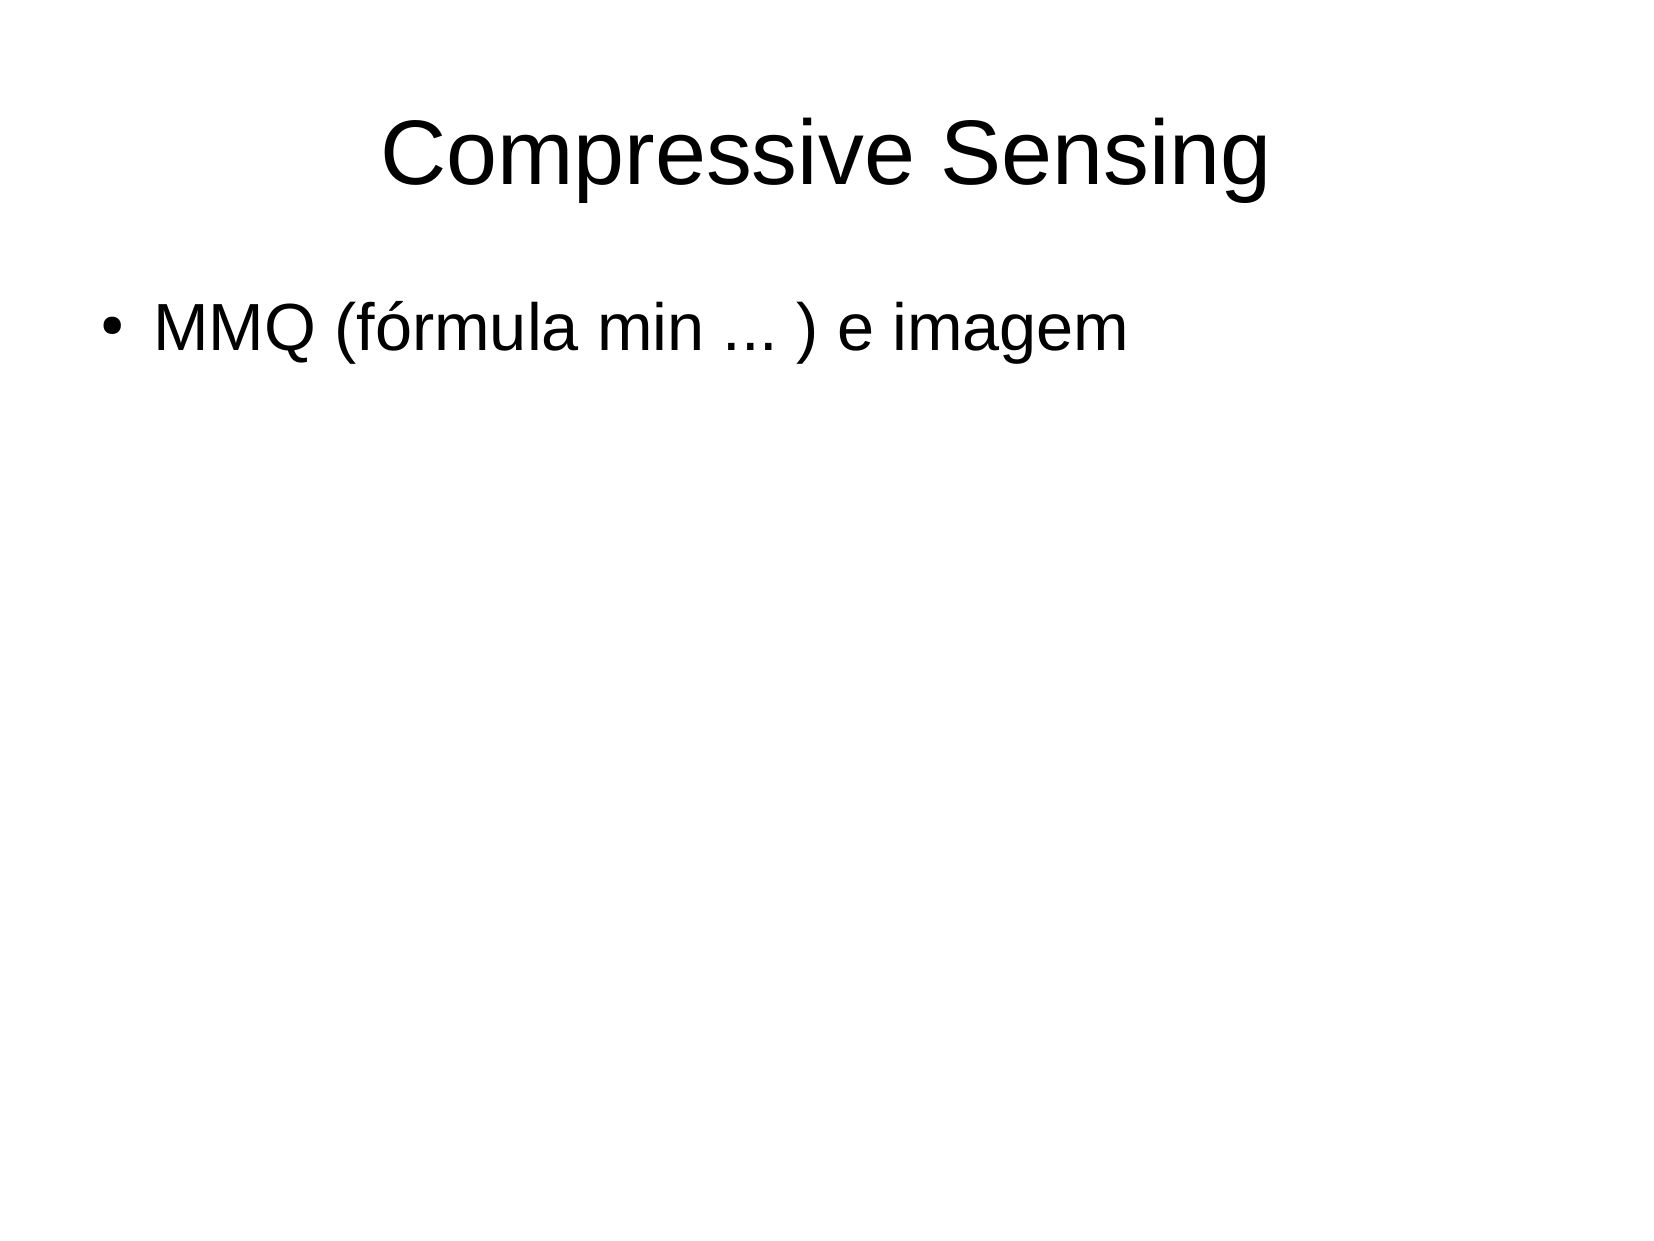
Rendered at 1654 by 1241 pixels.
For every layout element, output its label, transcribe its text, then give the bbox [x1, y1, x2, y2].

title Compressive Sensing [82, 49, 1571, 257]
list MMQ (fórmula min ... ) e imagem [82, 290, 1571, 1109]
